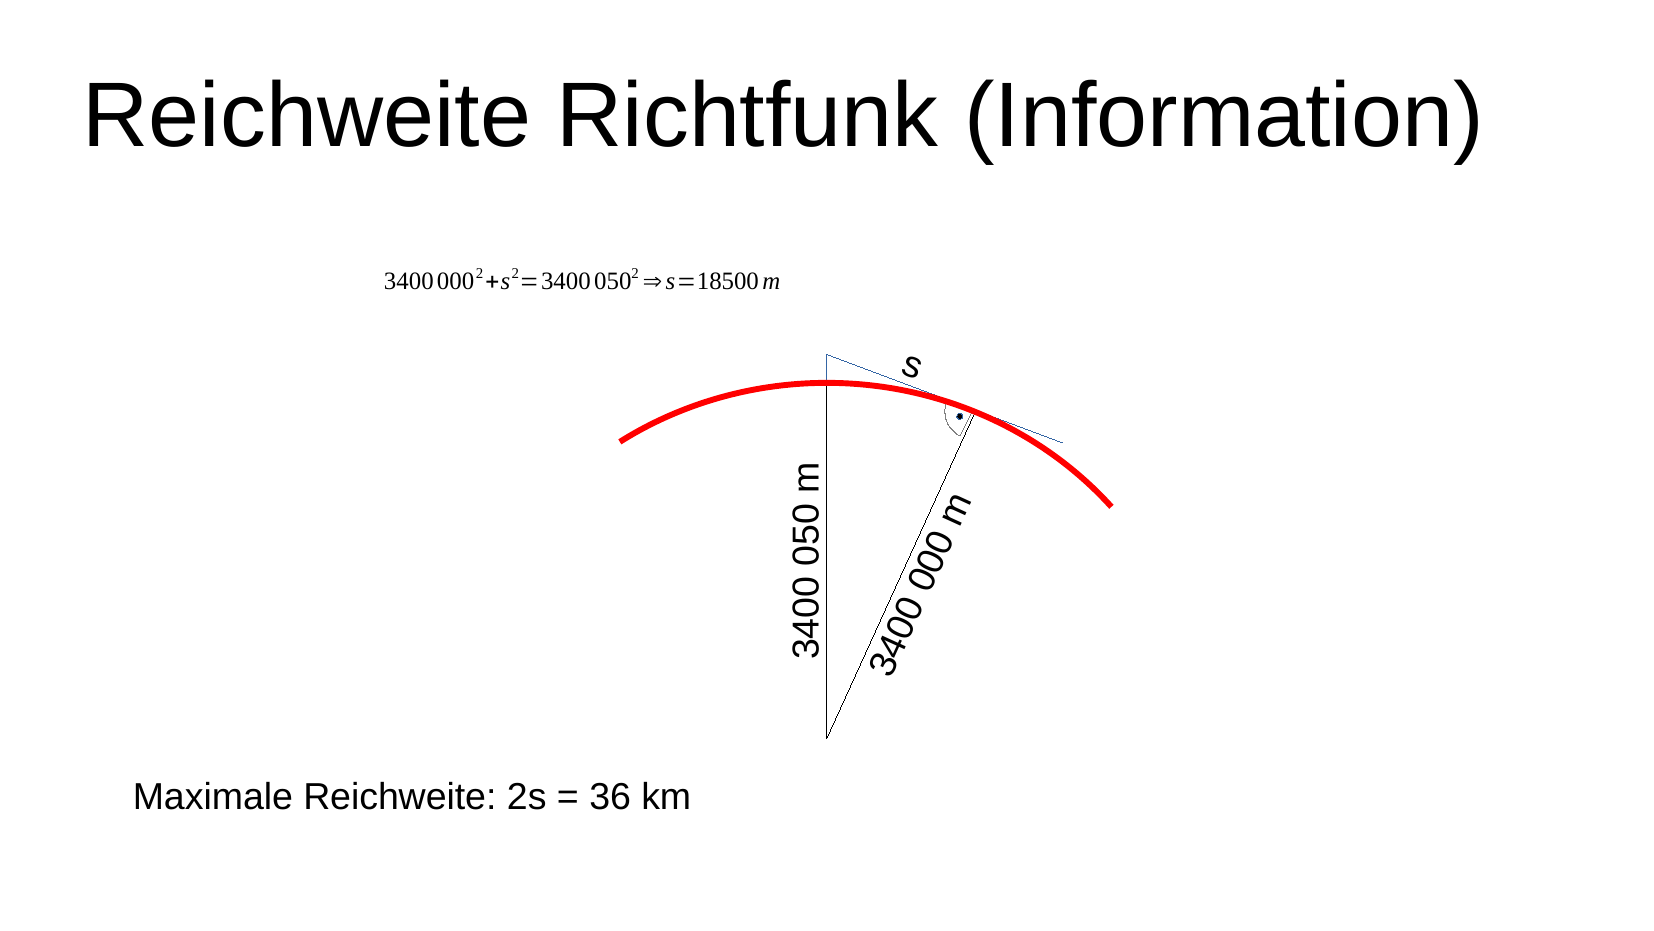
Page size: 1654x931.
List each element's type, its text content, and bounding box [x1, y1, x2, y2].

text_box Maximale Reichweite: 2s = 36 km [118, 767, 709, 825]
text_box [944, 401, 973, 436]
title Reichweite Richtfunk (Information) [82, 37, 1571, 193]
chart [383, 264, 782, 296]
